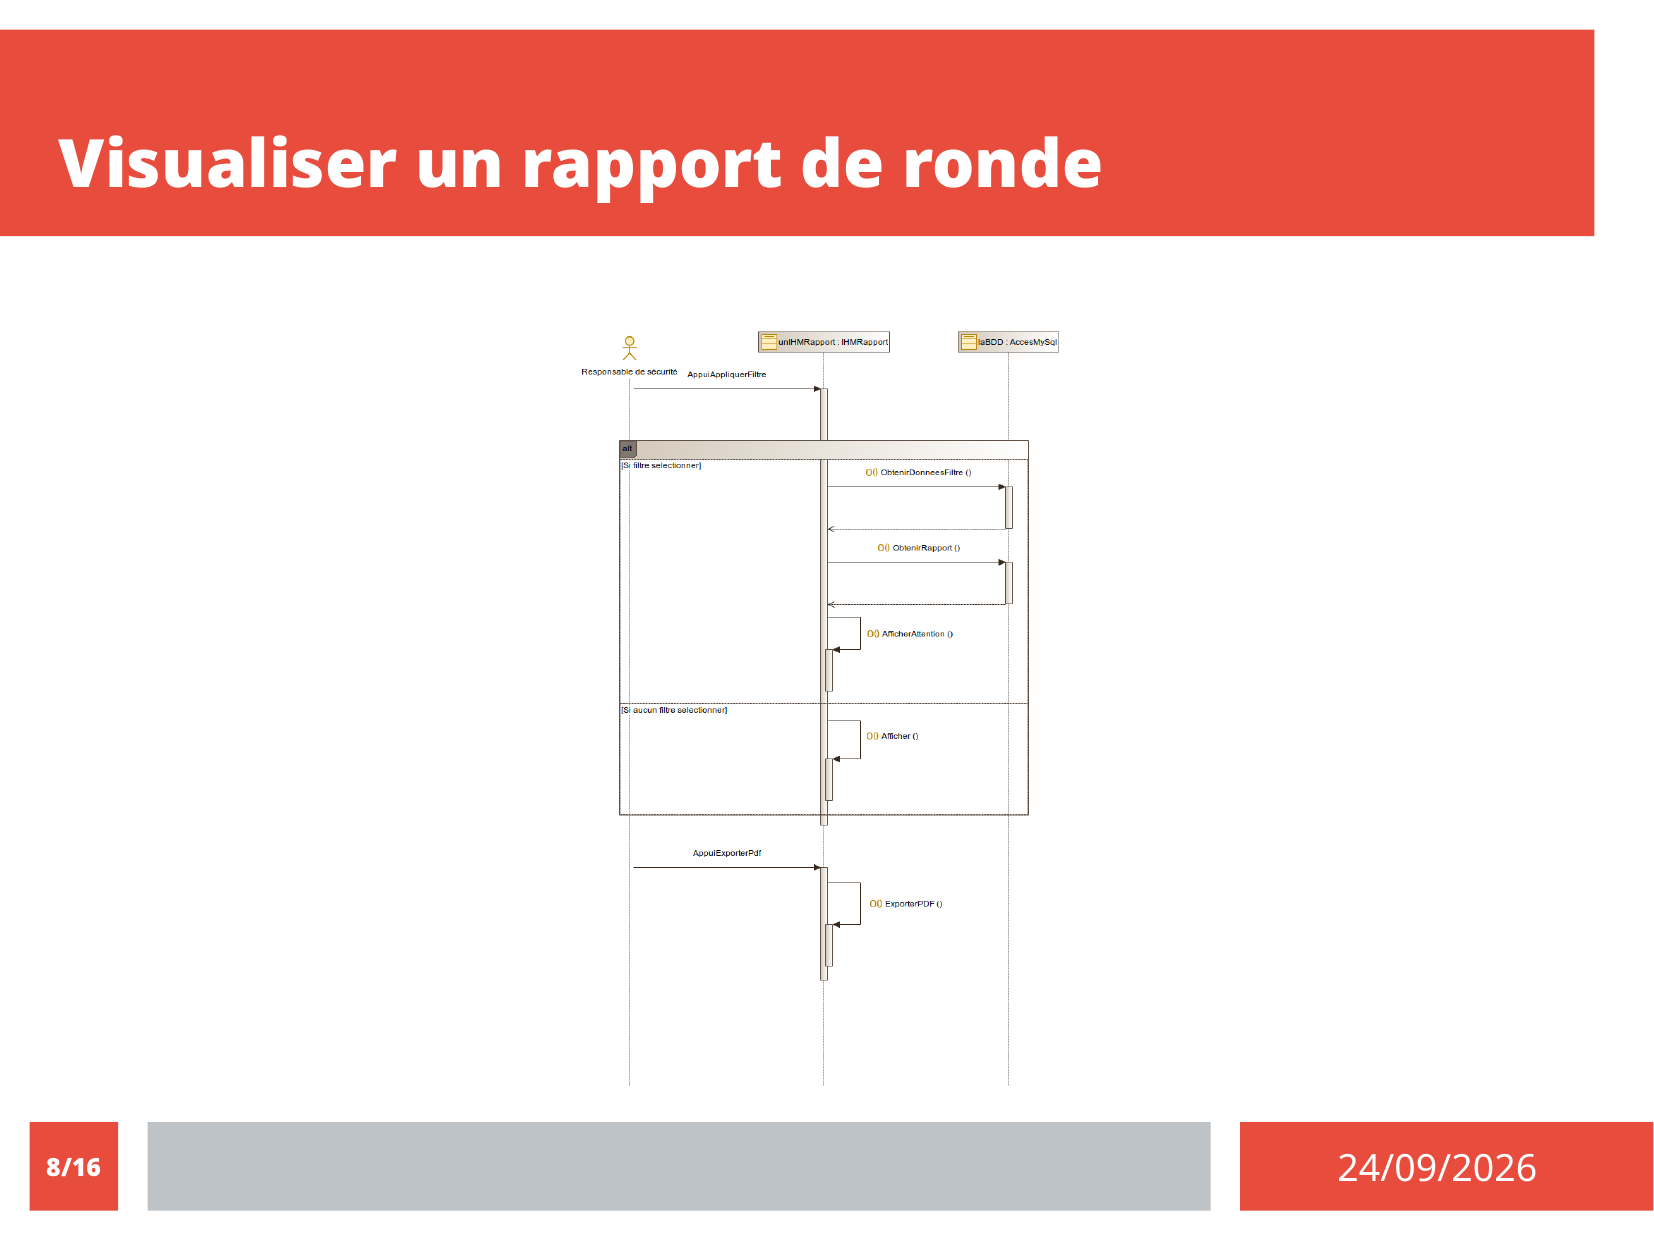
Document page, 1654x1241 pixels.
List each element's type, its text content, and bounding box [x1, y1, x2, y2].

picture [428, 324, 1196, 1093]
title Visualiser un rapport de ronde [59, 59, 1595, 207]
